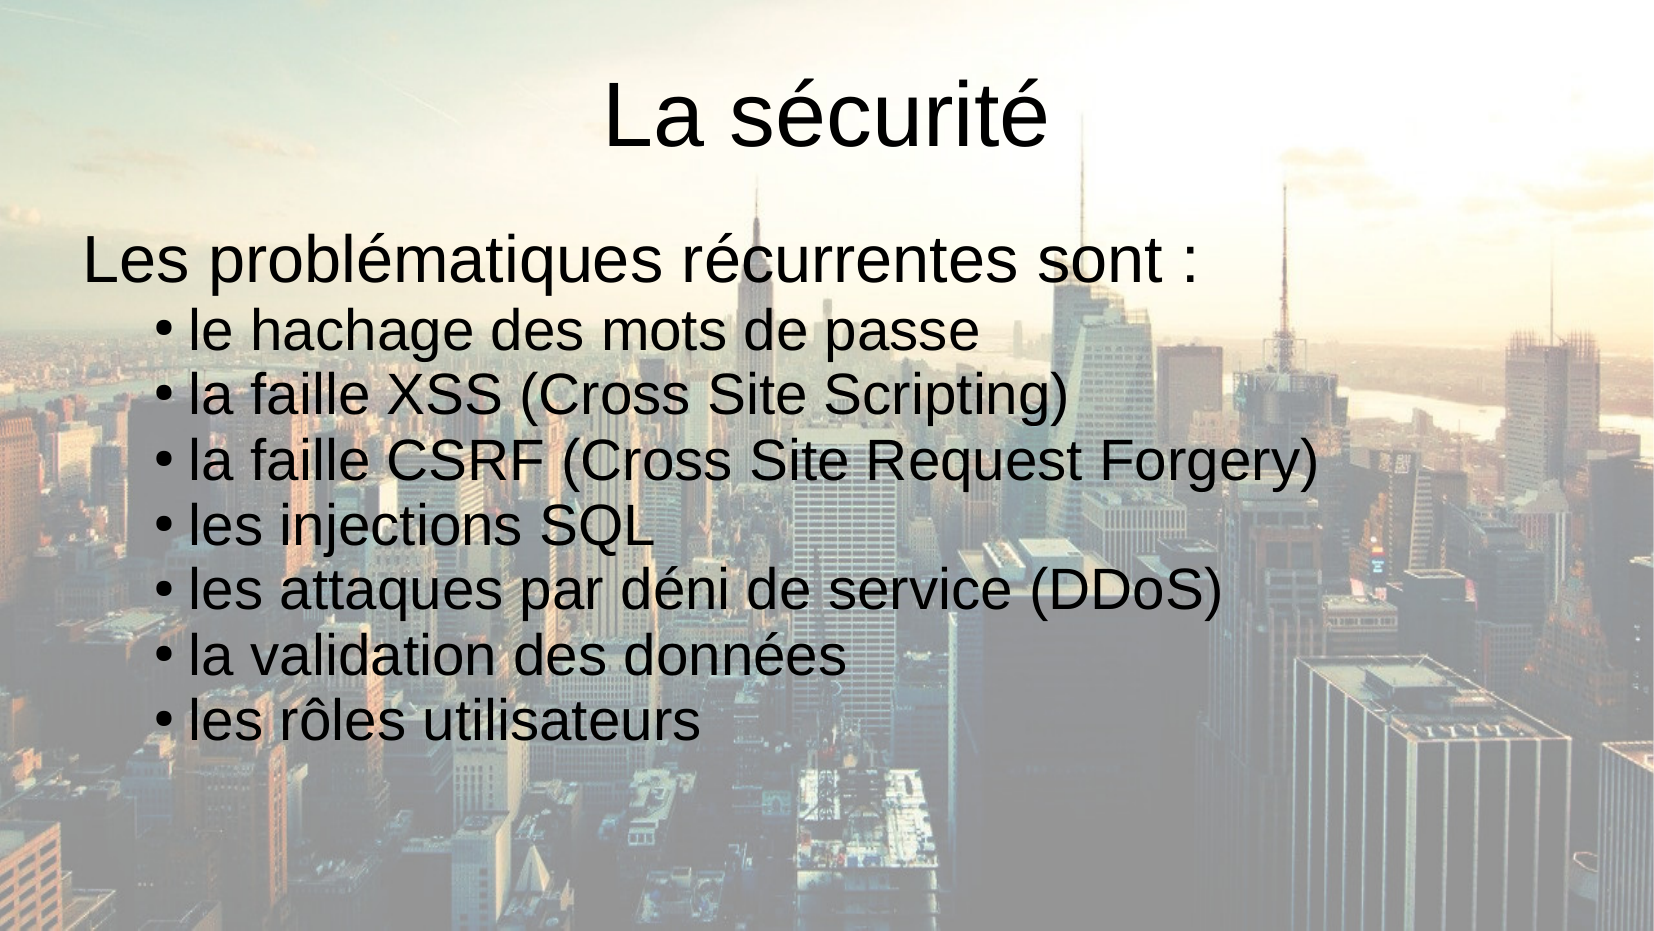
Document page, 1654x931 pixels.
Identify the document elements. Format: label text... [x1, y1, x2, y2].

subtitle Les problématiques récurrentes sont : le hachage des mots de passe la faille XSS (Cross Site Scripting) la faille CSRF (Cross Site Request Forgery) les injections SQL les attaques par déni de service (DDoS) la validation des données les rôles utilisateurs [82, 217, 1571, 758]
title La sécurité [82, 37, 1571, 193]
picture [0, 0, 1654, 931]
